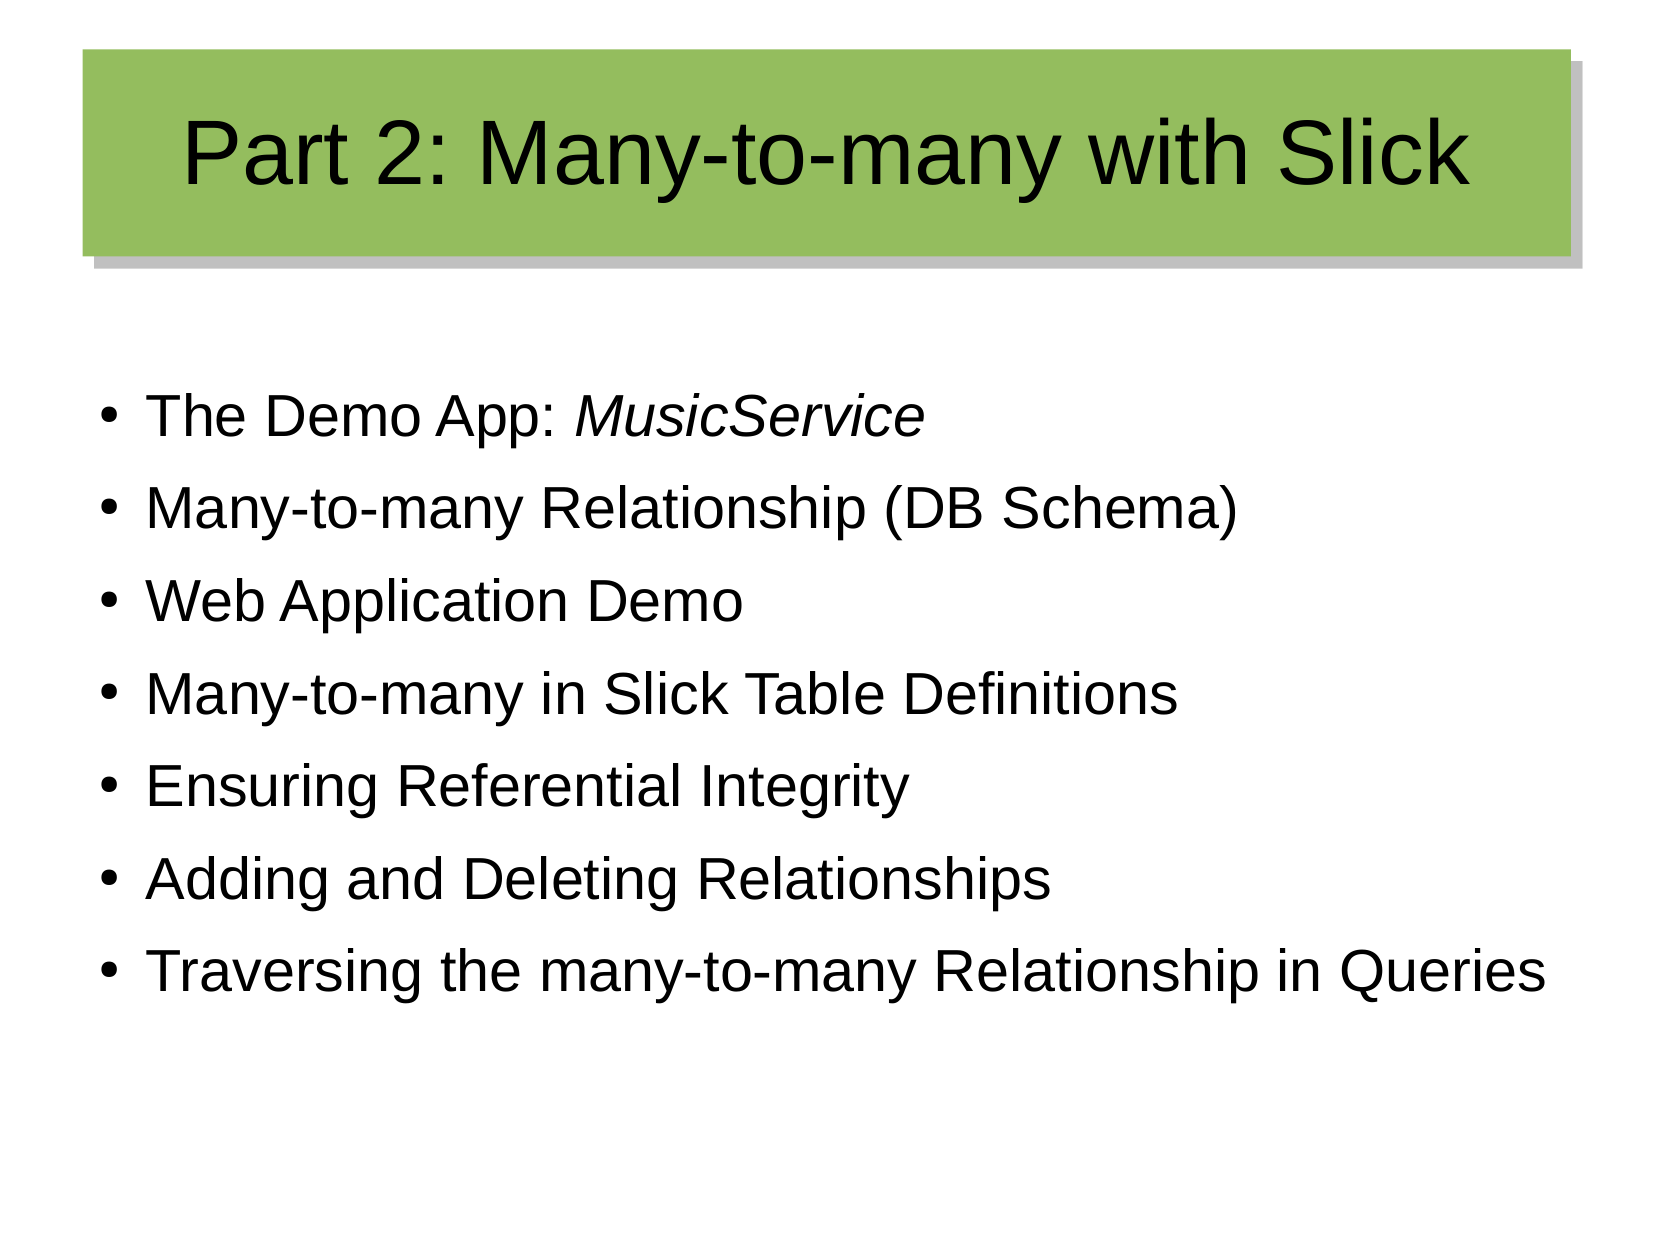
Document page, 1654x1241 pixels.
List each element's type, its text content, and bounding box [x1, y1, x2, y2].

list The Demo App: MusicService Many-to-many Relationship (DB Schema) Web Application Demo Many-to-many in Slick Table Definitions Ensuring Referential Integrity Adding and Deleting Relationships Traversing the many-to-many Relationship in Queries [82, 290, 1571, 1010]
title Part 2: Many-to-many with Slick [82, 49, 1571, 257]
